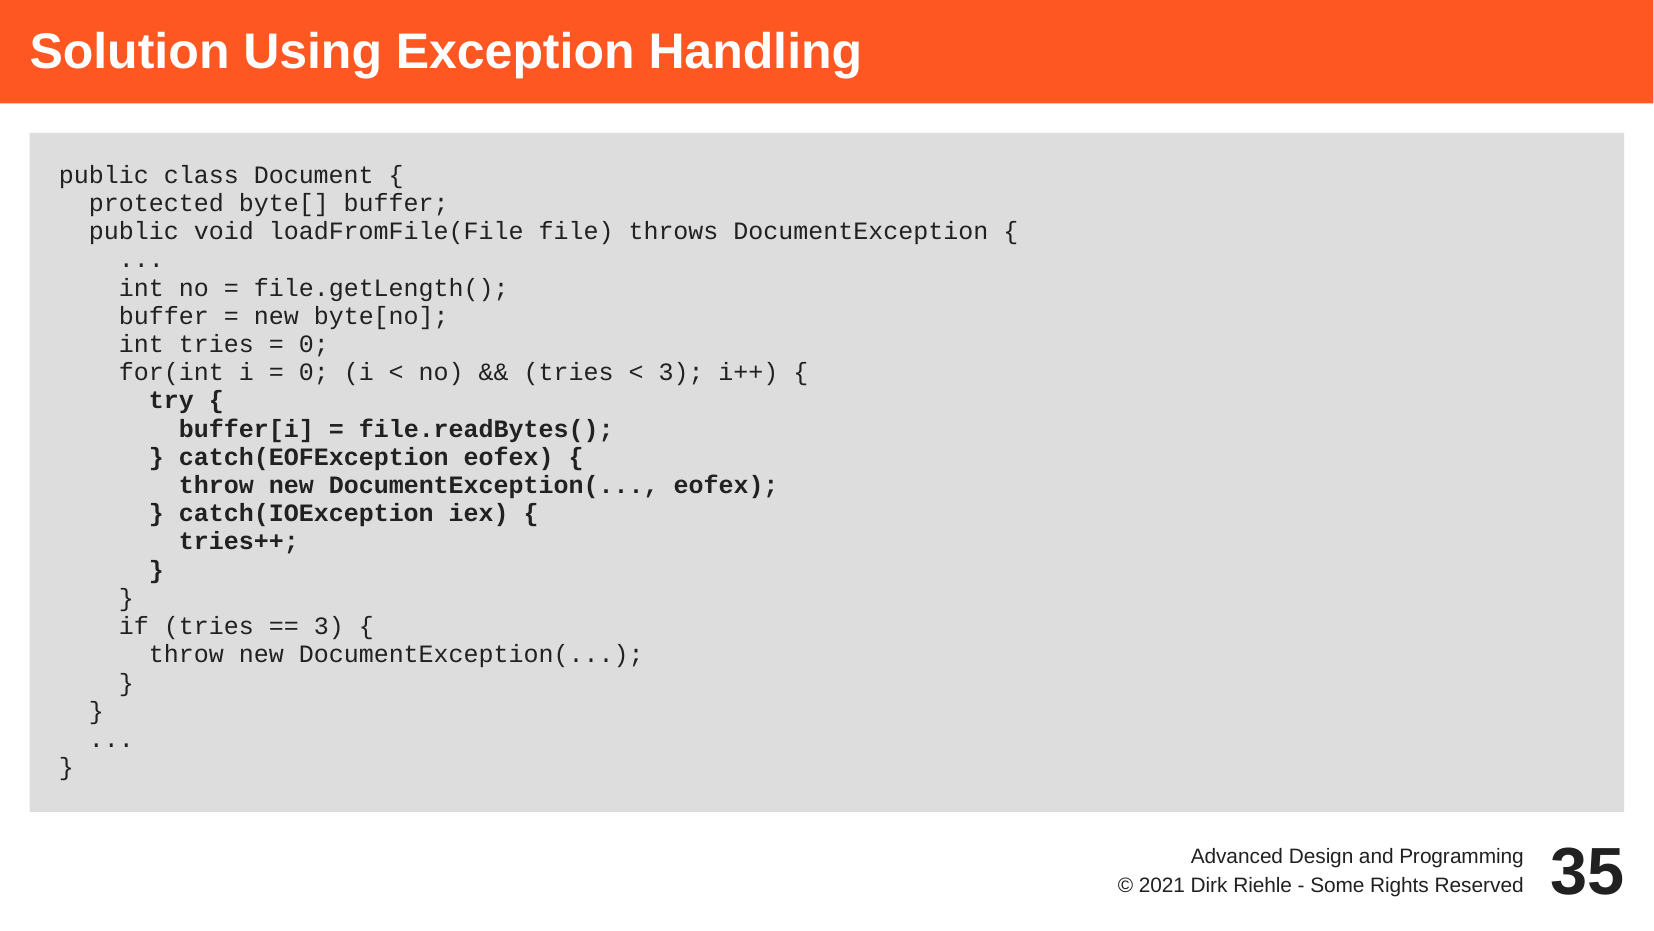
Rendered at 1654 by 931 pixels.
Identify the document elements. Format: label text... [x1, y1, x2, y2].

title Solution Using Exception Handling [0, 0, 1654, 104]
list public class Document { protected byte[] buffer; public void loadFromFile(File file) throws DocumentException { ... int no = file.getLength(); buffer = new byte[no]; int tries = 0; for(int i = 0; (i < no) && (tries < 3); i++) { try { buffer[i] = file.readBytes(); } catch(EOFException eofex) { throw new DocumentException(..., eofex); } catch(IOException iex) { tries++; } } if (tries == 3) { throw new DocumentException(...); } } ... } [29, 132, 1625, 813]
